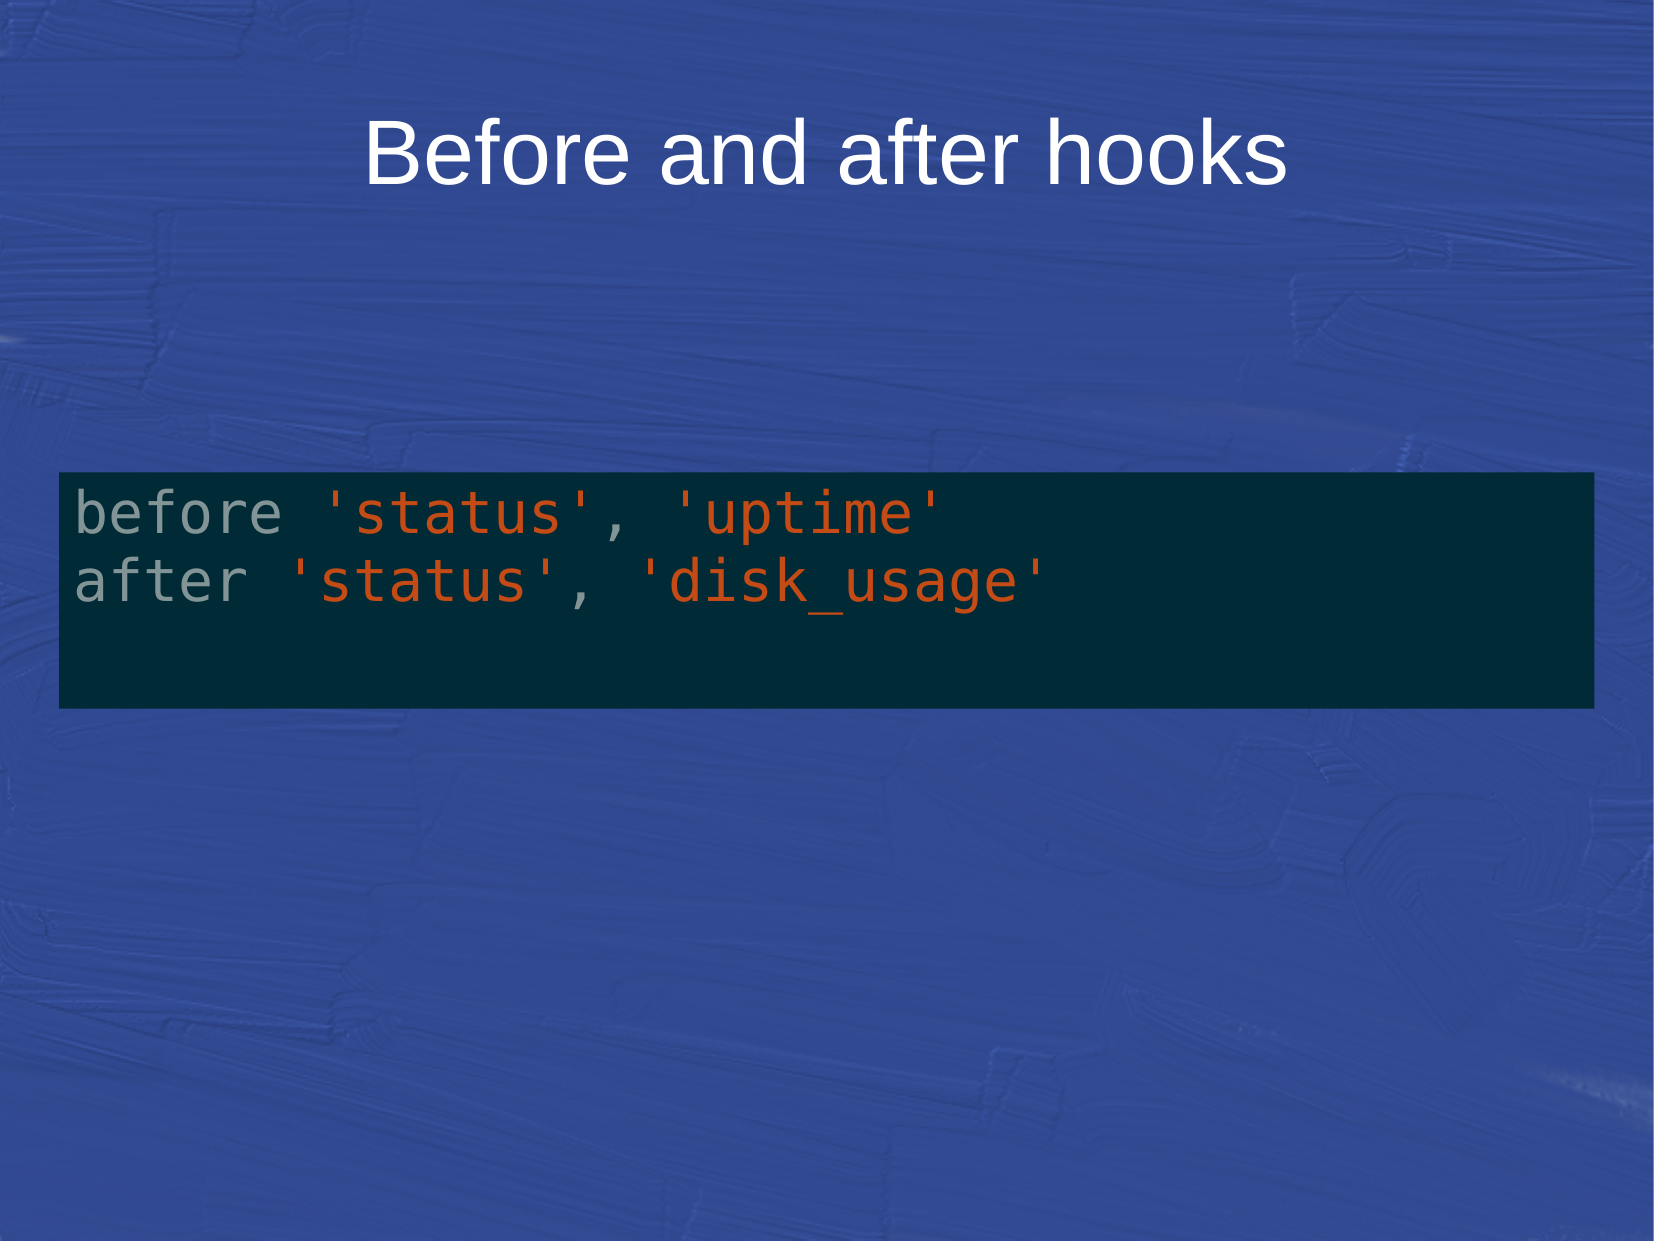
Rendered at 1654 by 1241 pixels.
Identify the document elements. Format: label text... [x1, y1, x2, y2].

picture [0, 0, 1654, 1241]
title Before and after hooks [82, 56, 1571, 250]
text_box before 'status', 'uptime' after 'status', 'disk_usage' [59, 472, 1595, 709]
